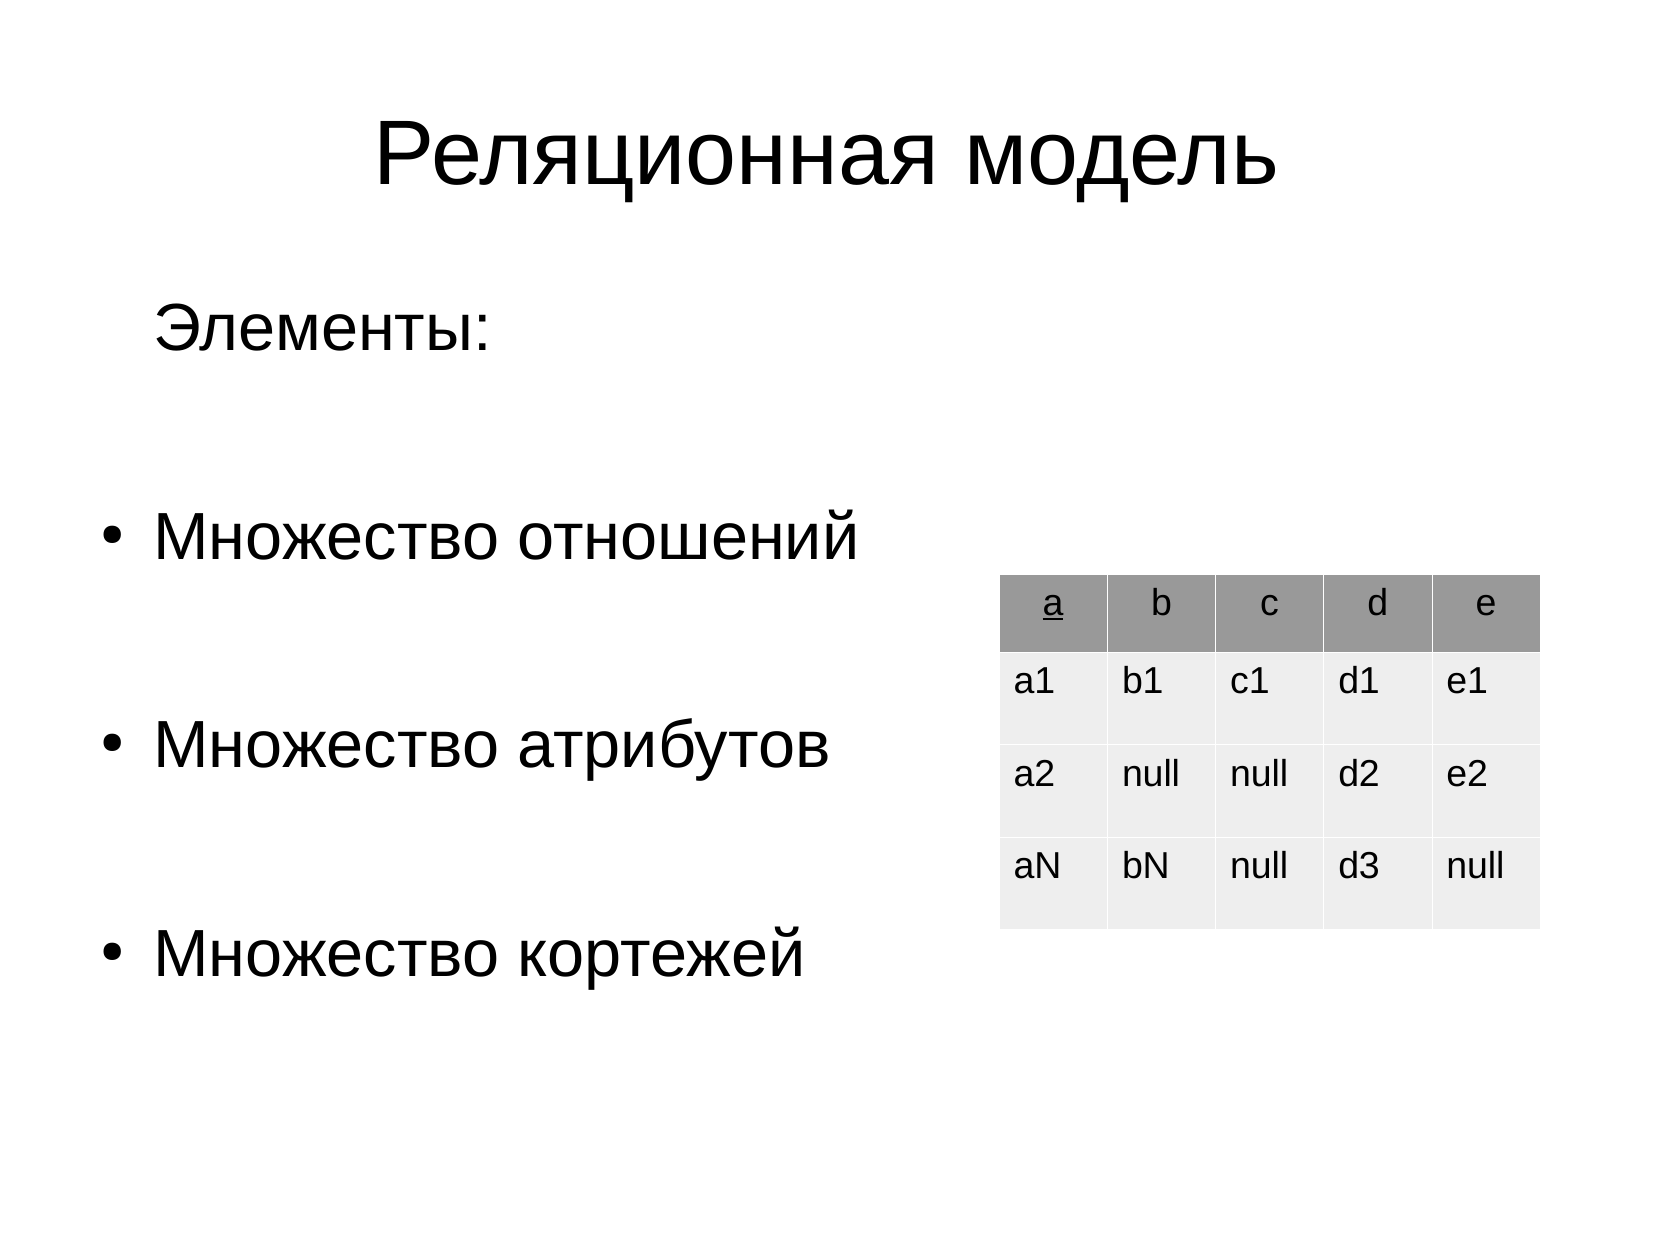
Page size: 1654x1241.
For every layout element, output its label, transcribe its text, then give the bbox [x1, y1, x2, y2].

table_cell d1 [1324, 653, 1432, 744]
table_header c [1216, 575, 1323, 652]
table_cell aN [1000, 838, 1107, 929]
list Элементы: Множество отношений Множество атрибутов Множество кортежей [82, 290, 1571, 1010]
table_cell c1 [1216, 653, 1323, 744]
table_cell null [1108, 745, 1215, 837]
table_cell a2 [1000, 745, 1107, 837]
table_cell d2 [1324, 745, 1432, 837]
title Реляционная модель [82, 49, 1571, 257]
table_cell e2 [1433, 745, 1540, 837]
table_cell d3 [1324, 838, 1432, 929]
table_header e [1433, 575, 1540, 652]
table_cell a1 [1000, 653, 1107, 744]
table_cell null [1433, 838, 1540, 929]
table_cell e1 [1433, 653, 1540, 744]
table_cell bN [1108, 838, 1215, 929]
table_cell null [1216, 838, 1323, 929]
table_cell b1 [1108, 653, 1215, 744]
table_header d [1324, 575, 1432, 652]
table_header b [1108, 575, 1215, 652]
table_header а [1000, 575, 1107, 652]
table_cell null [1216, 745, 1323, 837]
